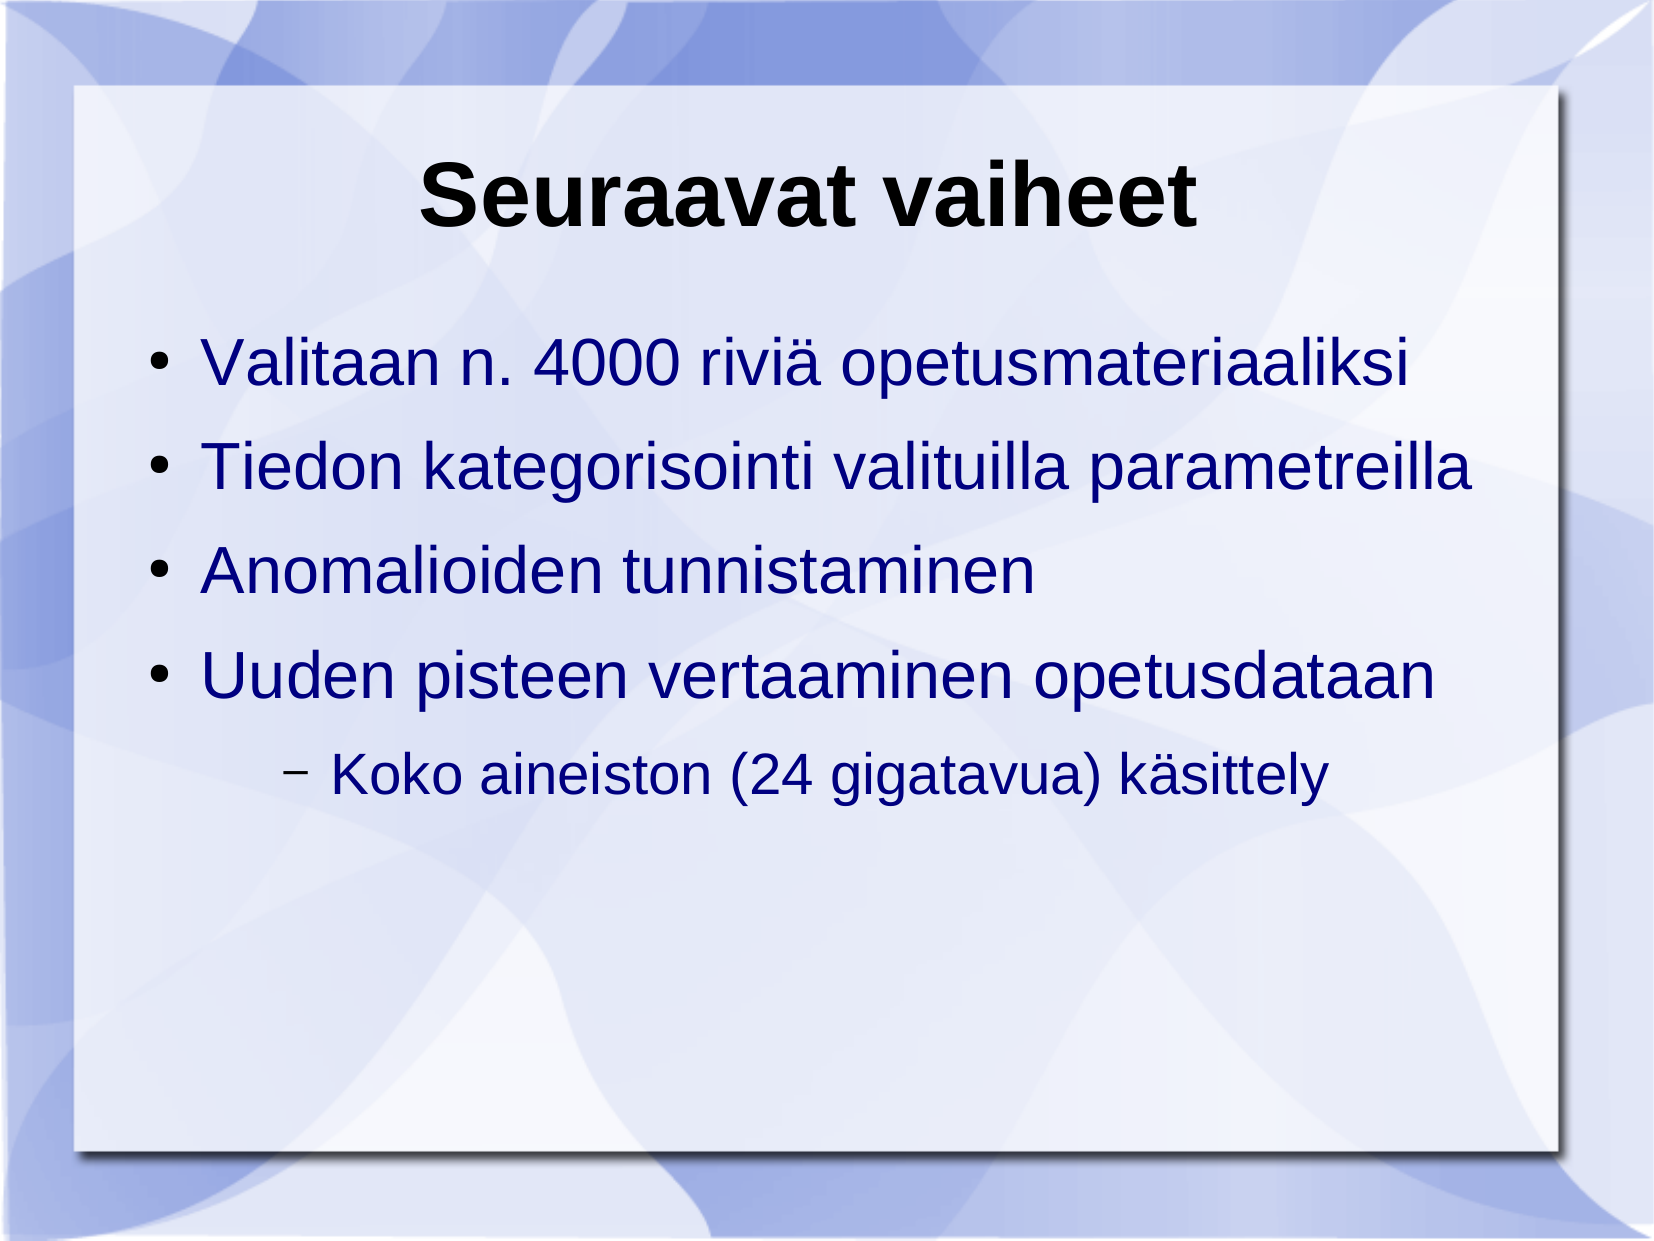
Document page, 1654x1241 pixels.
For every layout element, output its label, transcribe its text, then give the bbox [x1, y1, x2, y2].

picture [0, 0, 1654, 1241]
title Seuraavat vaiheet [82, 90, 1536, 298]
list Valitaan n. 4000 riviä opetusmateriaaliksi Tiedon kategorisointi valituilla parametreilla Anomalioiden tunnistaminen Uuden pisteen vertaaminen opetusdataan Koko aineiston (24 gigatavua) käsittely [129, 324, 1489, 975]
